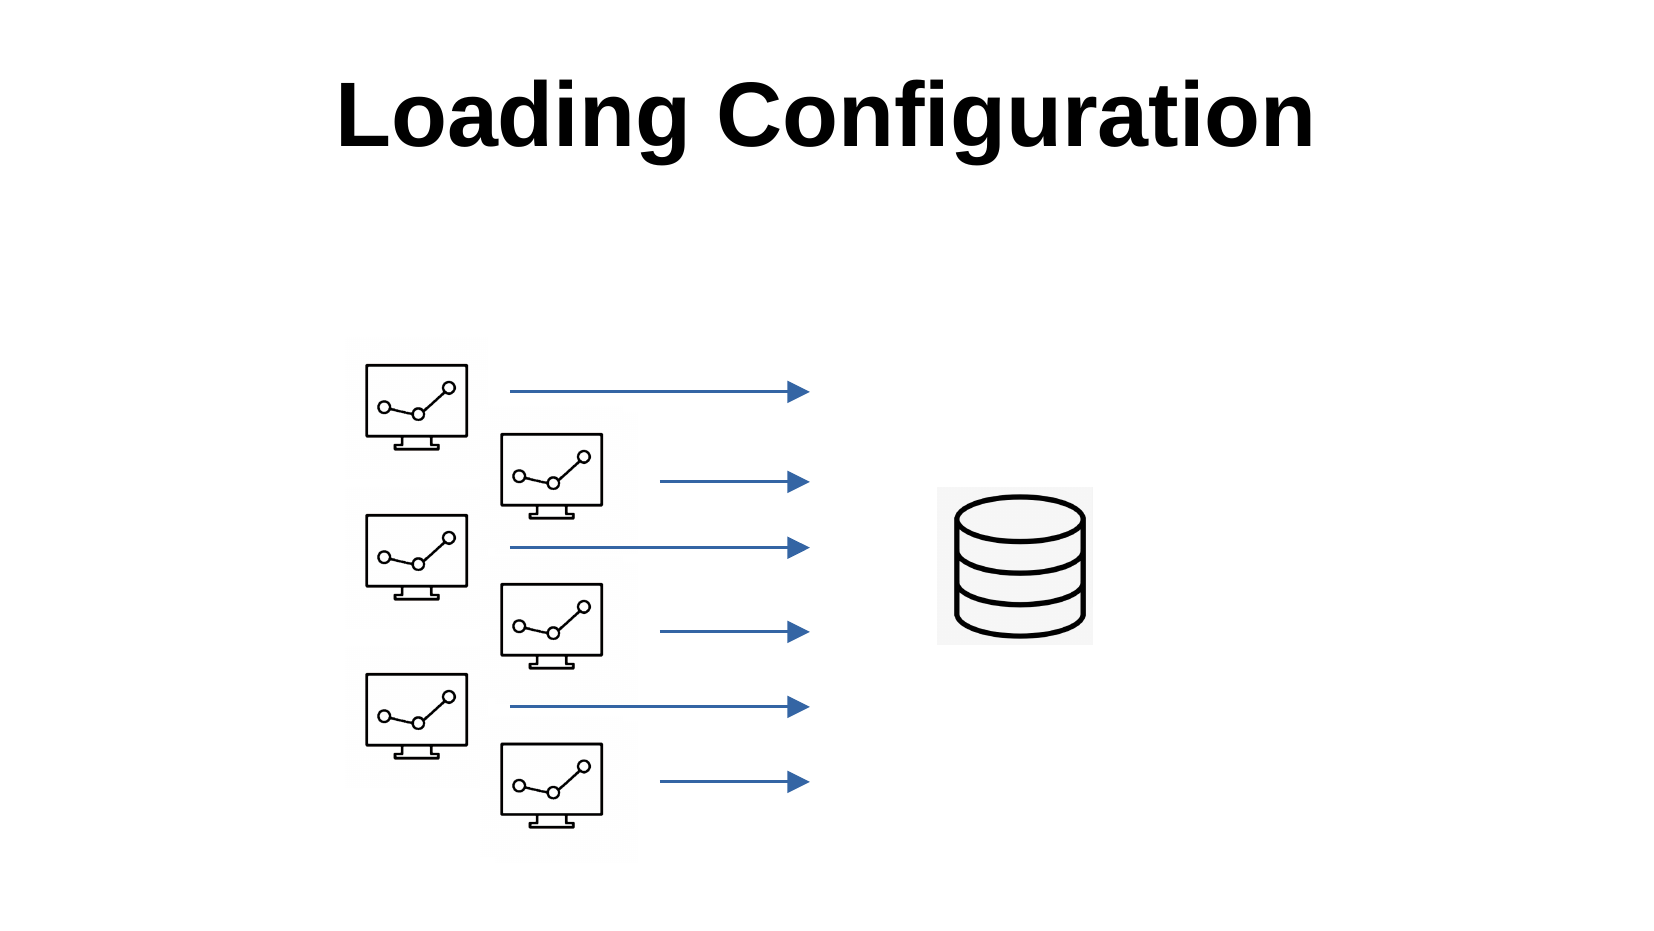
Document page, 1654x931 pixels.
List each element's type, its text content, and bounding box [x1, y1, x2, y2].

picture [345, 337, 638, 863]
picture [937, 487, 1093, 645]
title Loading Configuration [82, 37, 1571, 193]
